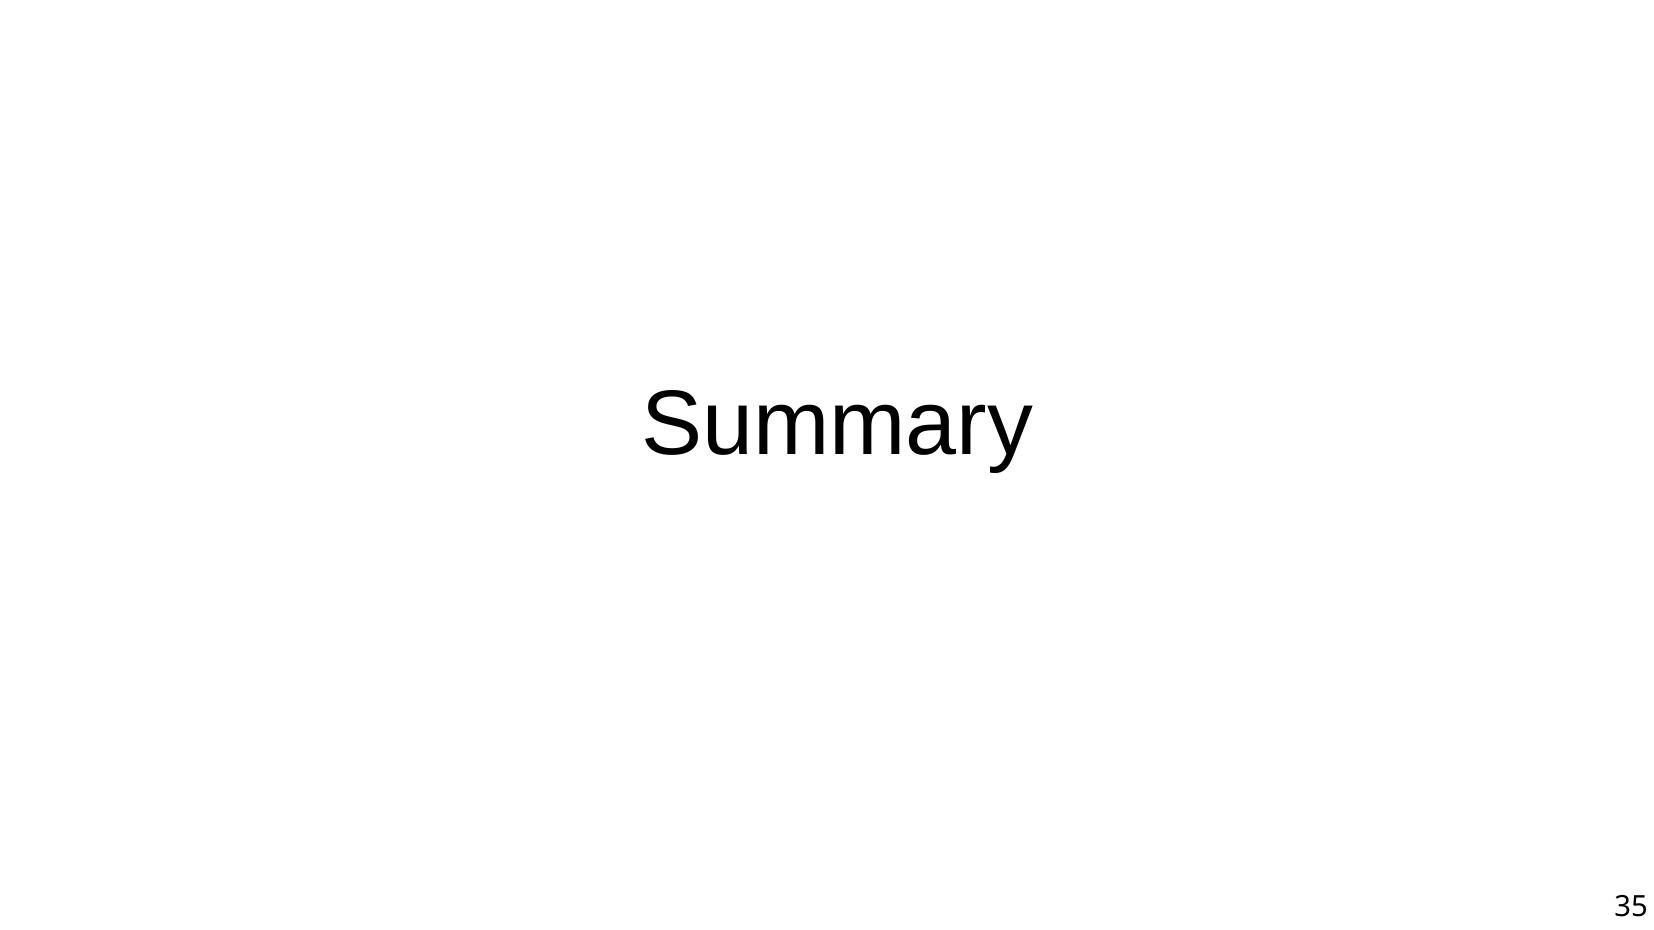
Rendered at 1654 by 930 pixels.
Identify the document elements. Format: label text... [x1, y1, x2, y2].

title Summary [93, 344, 1582, 501]
